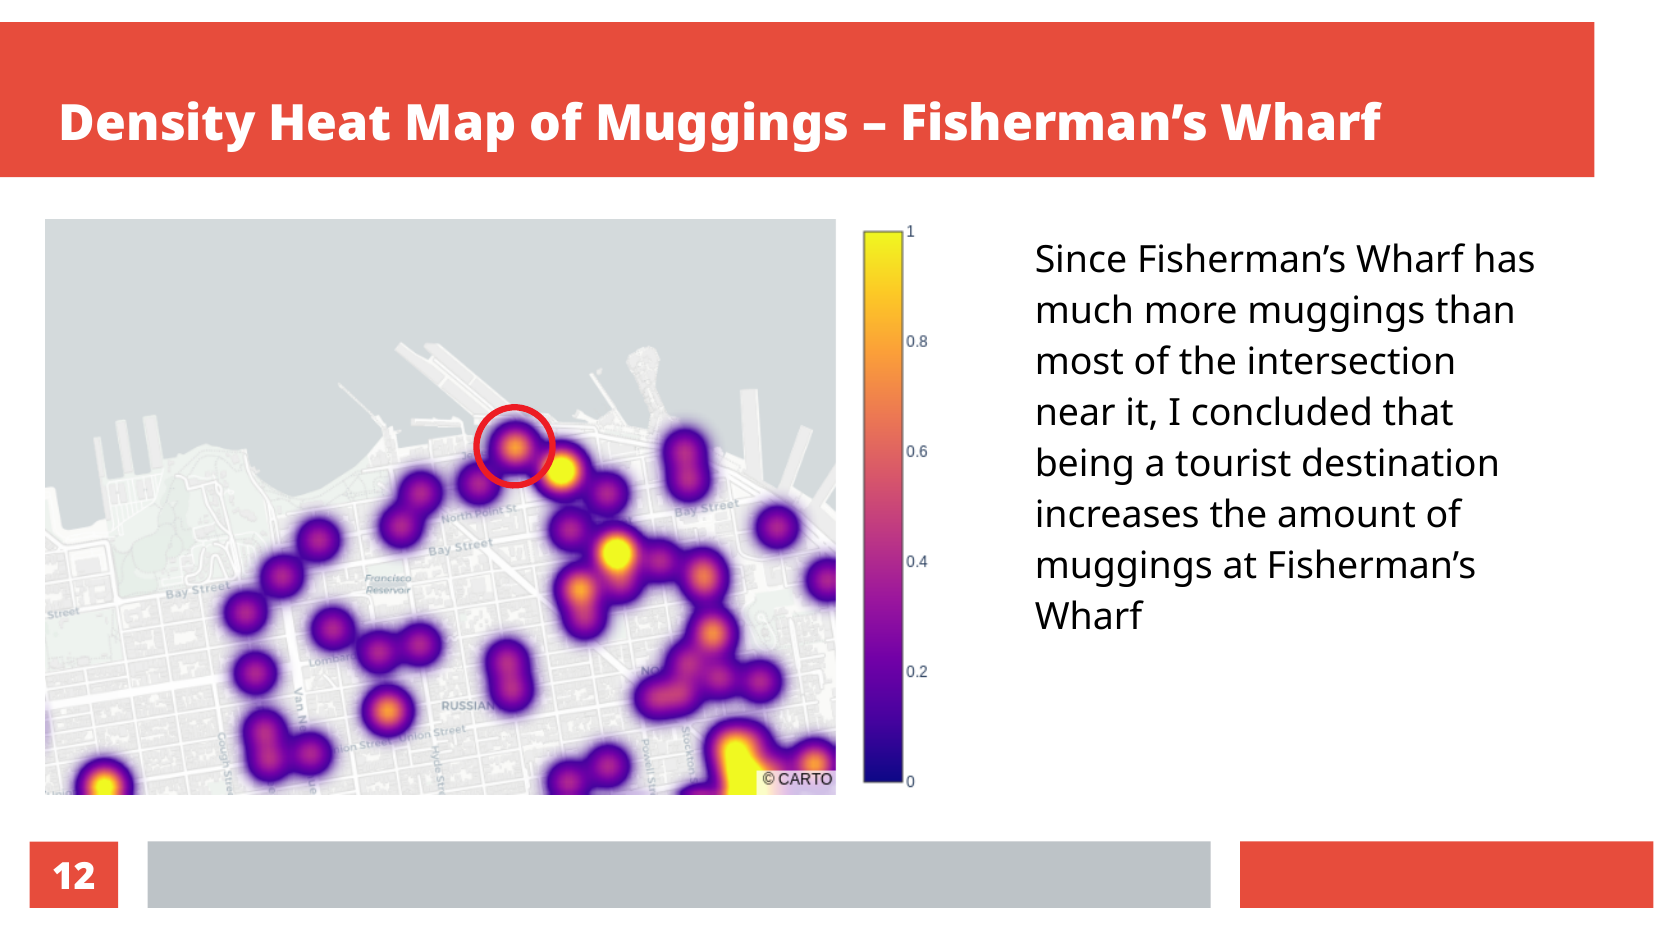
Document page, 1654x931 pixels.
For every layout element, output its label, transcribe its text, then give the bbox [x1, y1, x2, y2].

text_box Since Fisherman’s Wharf has much more muggings than most of the intersection near it, I concluded that being a tourist destination increases the amount of muggings at Fisherman’s Wharf [1020, 225, 1561, 535]
title Density Heat Map of Muggings – Fisherman’s Wharf [59, 44, 1595, 156]
picture [45, 219, 941, 796]
